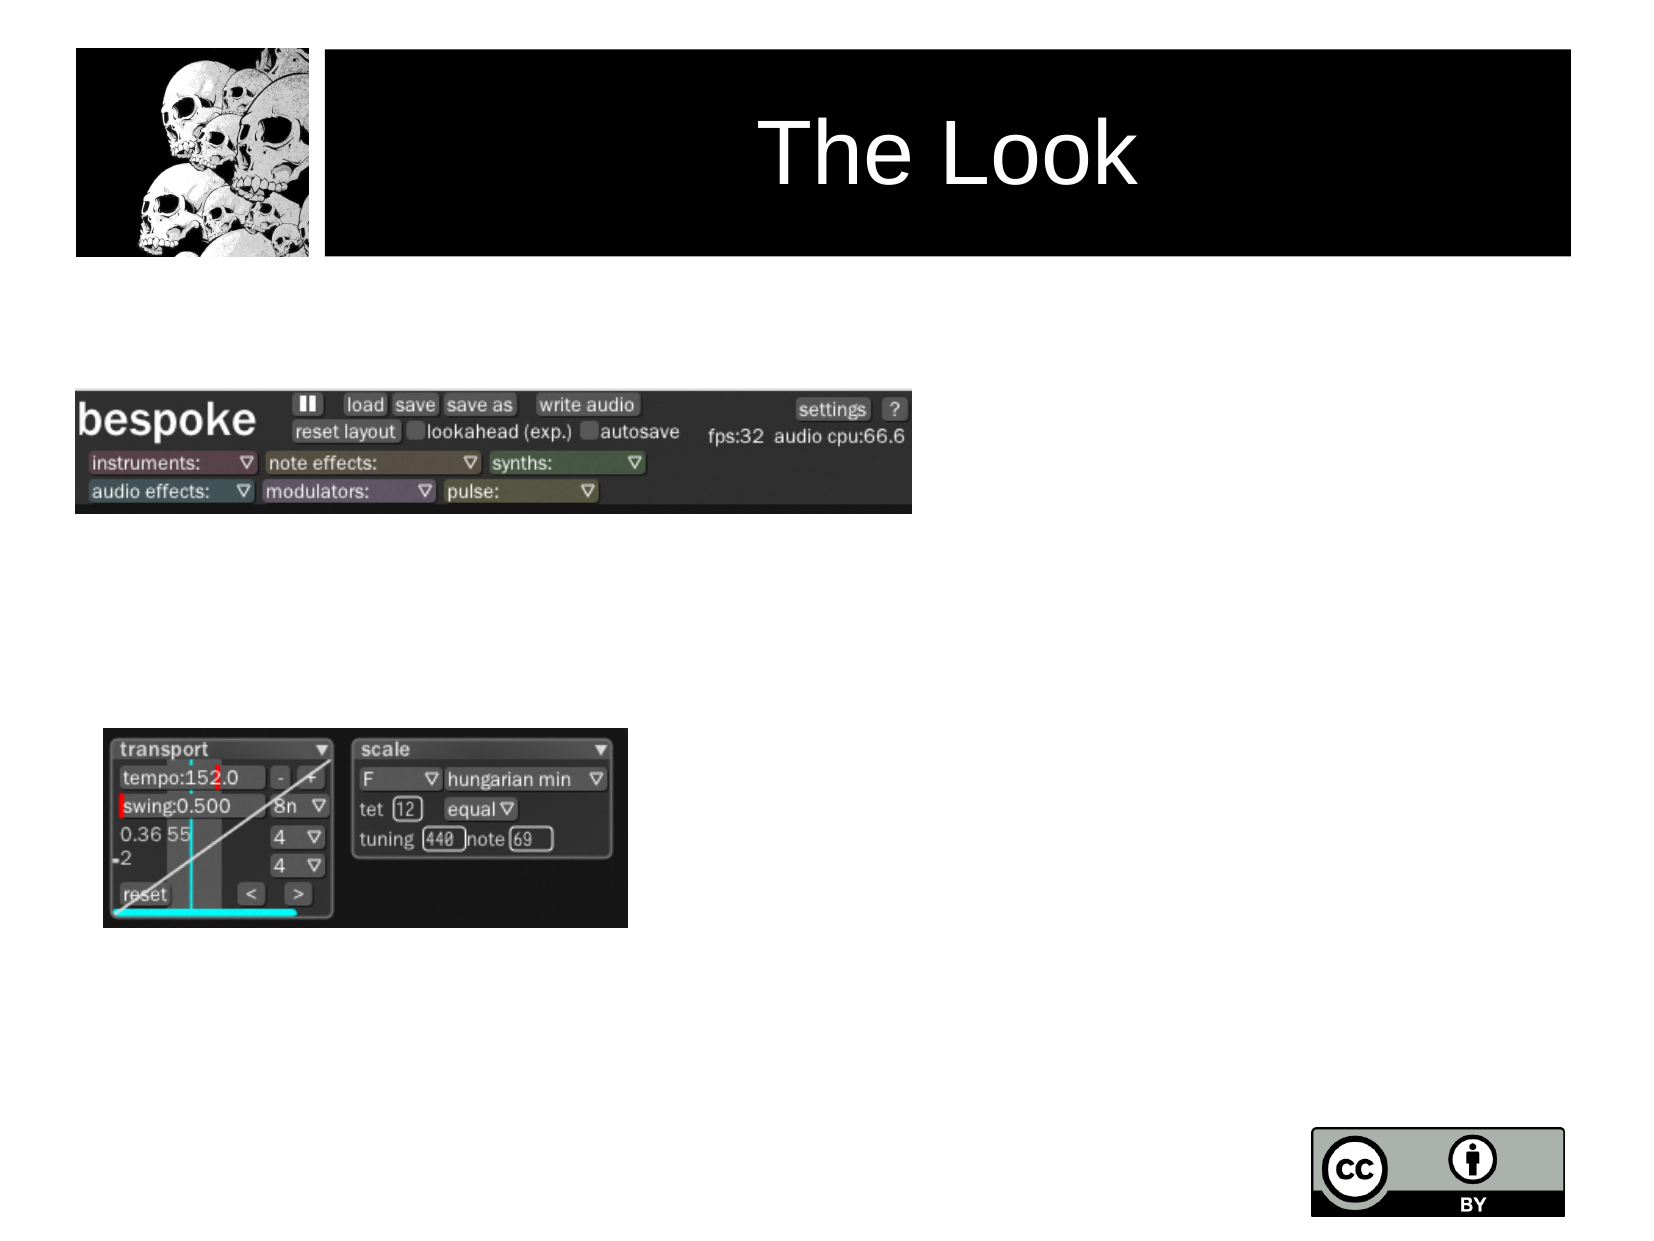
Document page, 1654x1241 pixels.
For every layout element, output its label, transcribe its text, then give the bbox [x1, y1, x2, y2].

picture [1311, 1127, 1565, 1217]
picture [75, 388, 912, 514]
picture [103, 728, 628, 928]
title The Look [324, 49, 1571, 257]
picture [76, 48, 309, 257]
